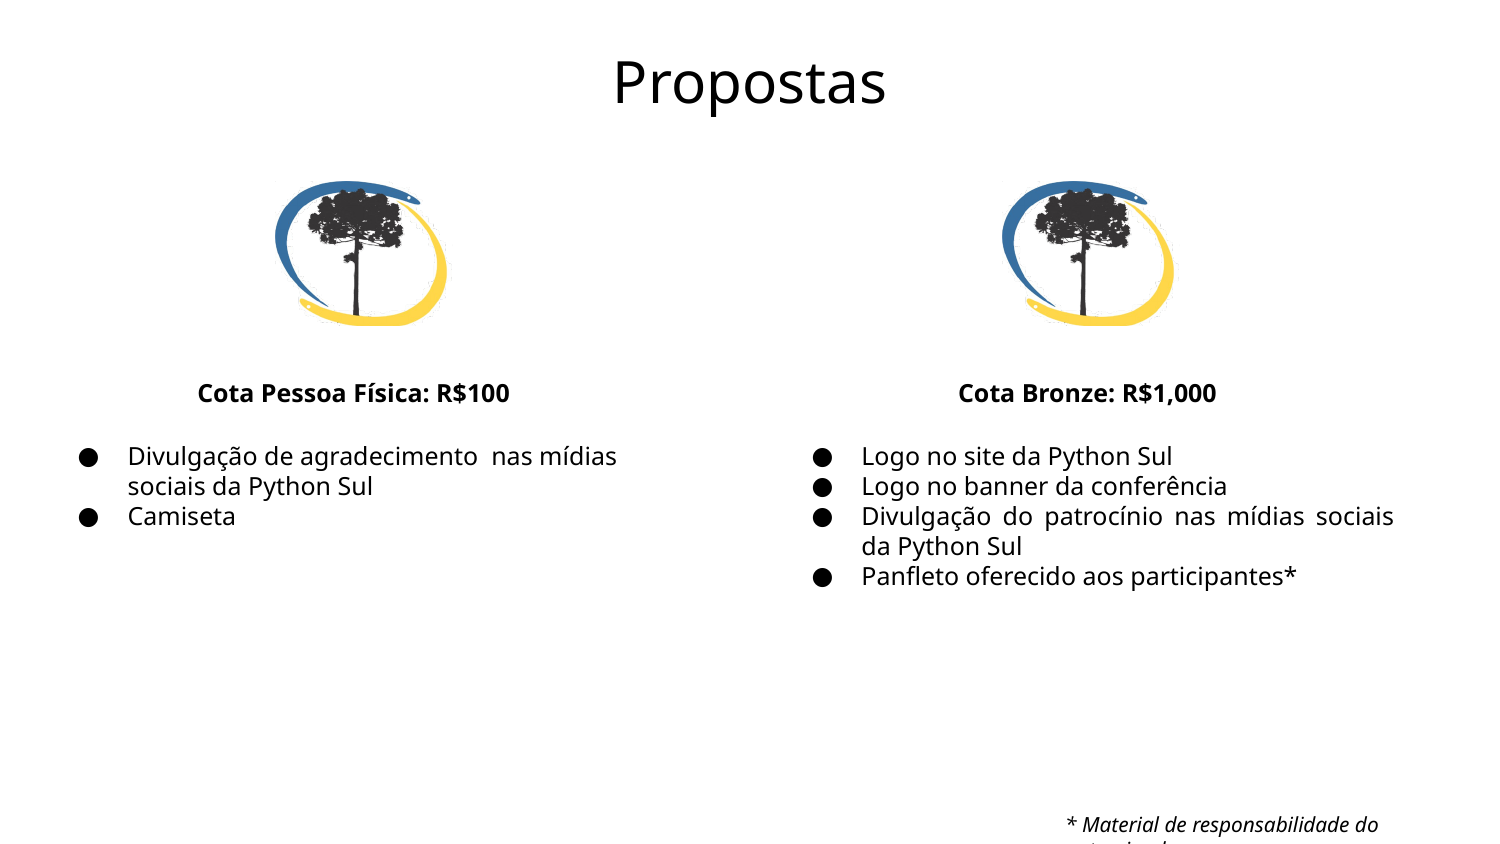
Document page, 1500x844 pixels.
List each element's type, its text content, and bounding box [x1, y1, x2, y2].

list Cota Pessoa Física: R$100 Divulgação de agradecimento nas mídias sociais da Python Sul Camiseta [37, 362, 677, 785]
text_box * Material de responsabilidade do patrocinador [1049, 796, 1500, 844]
picture [275, 181, 453, 326]
picture [1002, 181, 1180, 326]
list Cota Bronze: R$1,000 Logo no site da Python Sul Logo no banner da conferência Divulgação do patrocínio nas mídias sociais da Python Sul Panfleto oferecido aos participantes* [771, 362, 1411, 785]
title Propostas [51, 29, 1449, 124]
